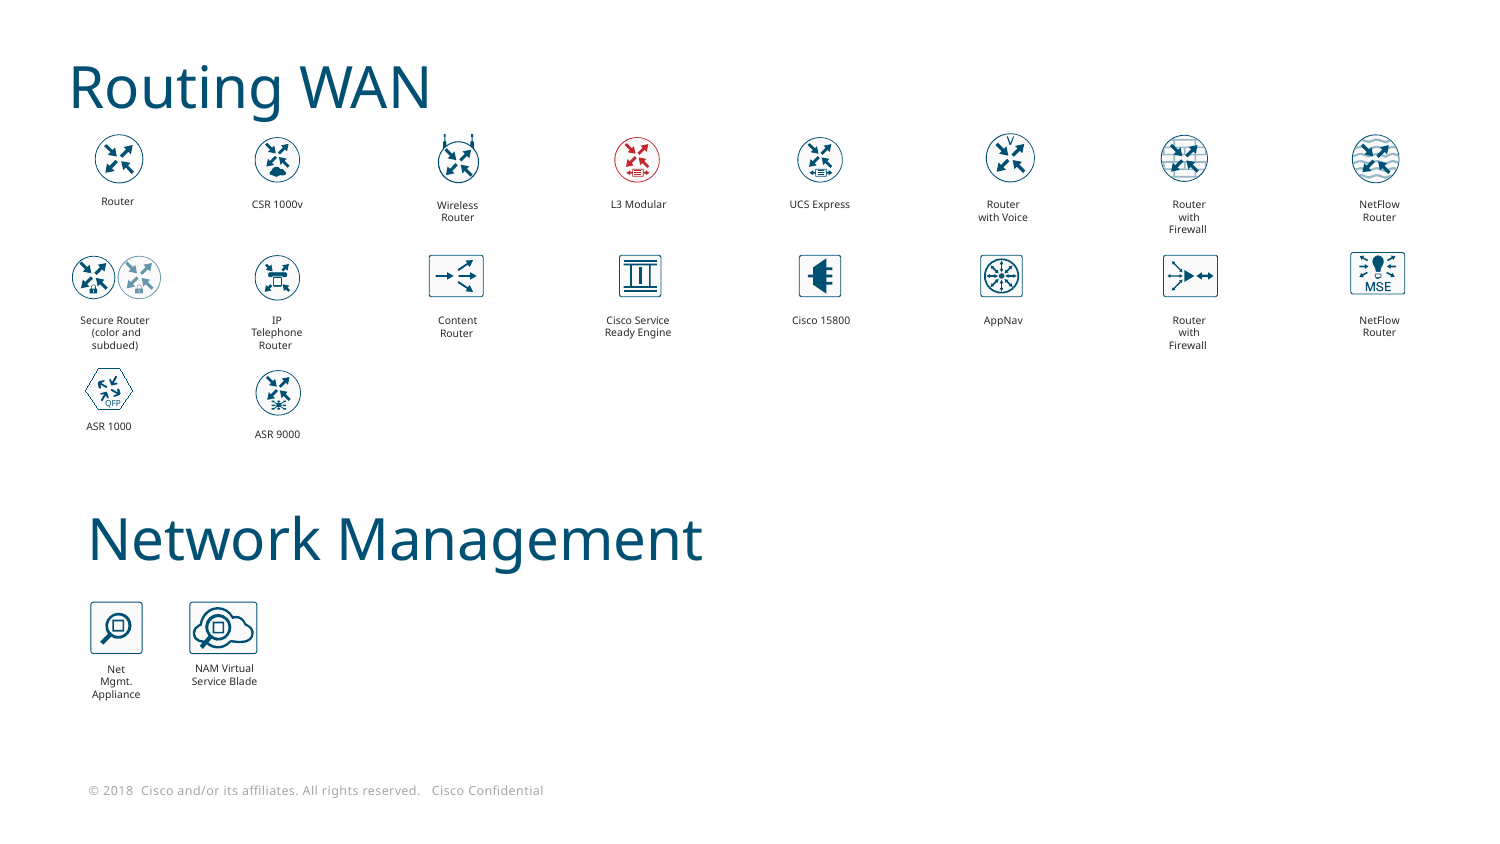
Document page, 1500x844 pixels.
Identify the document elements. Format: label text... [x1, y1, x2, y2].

picture [437, 134, 480, 184]
text_box Secure Router (color and subdued) [53, 306, 180, 359]
text_box Network Management [71, 506, 758, 581]
text_box L3 Modular [595, 190, 682, 219]
text_box IP Telephone Router [231, 306, 323, 359]
text_box UCS Express [773, 190, 869, 219]
text_box Content Router [421, 307, 495, 347]
picture [1163, 254, 1219, 298]
text_box Router [70, 188, 166, 216]
picture [105, 400, 111, 407]
text_box NetFlow Router [1337, 190, 1422, 231]
text_box Cisco Service Ready Engine [589, 306, 687, 347]
text_box NAM Virtual Service Blade [168, 655, 281, 695]
text_box Router with Voice [961, 190, 1046, 231]
picture [254, 255, 301, 301]
text_box ASR 1000 [69, 412, 149, 440]
picture [437, 167, 454, 184]
text_box QFP [105, 398, 122, 409]
text_box Wireless Router [421, 191, 495, 232]
picture [1160, 133, 1209, 183]
text_box NetFlow Router [1337, 306, 1422, 347]
picture [985, 133, 1036, 183]
picture [980, 254, 1023, 298]
text_box [85, 368, 133, 409]
text_box Router with Firewall [1147, 306, 1232, 359]
picture [72, 255, 116, 300]
picture [619, 254, 662, 298]
picture [1350, 252, 1406, 295]
text_box ASR 9000 [237, 420, 318, 448]
text_box [94, 134, 144, 184]
text_box Cisco 15800 [773, 306, 869, 334]
picture [1351, 133, 1400, 184]
picture [254, 137, 301, 183]
picture [614, 137, 661, 183]
picture [117, 255, 162, 300]
title Routing WAN [53, 49, 1423, 134]
picture [798, 254, 842, 298]
text_box CSR 1000v [235, 190, 322, 219]
text_box AppNav [961, 306, 1046, 334]
picture [90, 601, 143, 652]
picture [797, 137, 843, 183]
text_box Router with Firewall [1147, 190, 1232, 244]
picture [428, 254, 485, 298]
text_box Net Mgmt. Appliance [75, 655, 158, 708]
picture [255, 370, 302, 416]
picture [189, 601, 258, 655]
